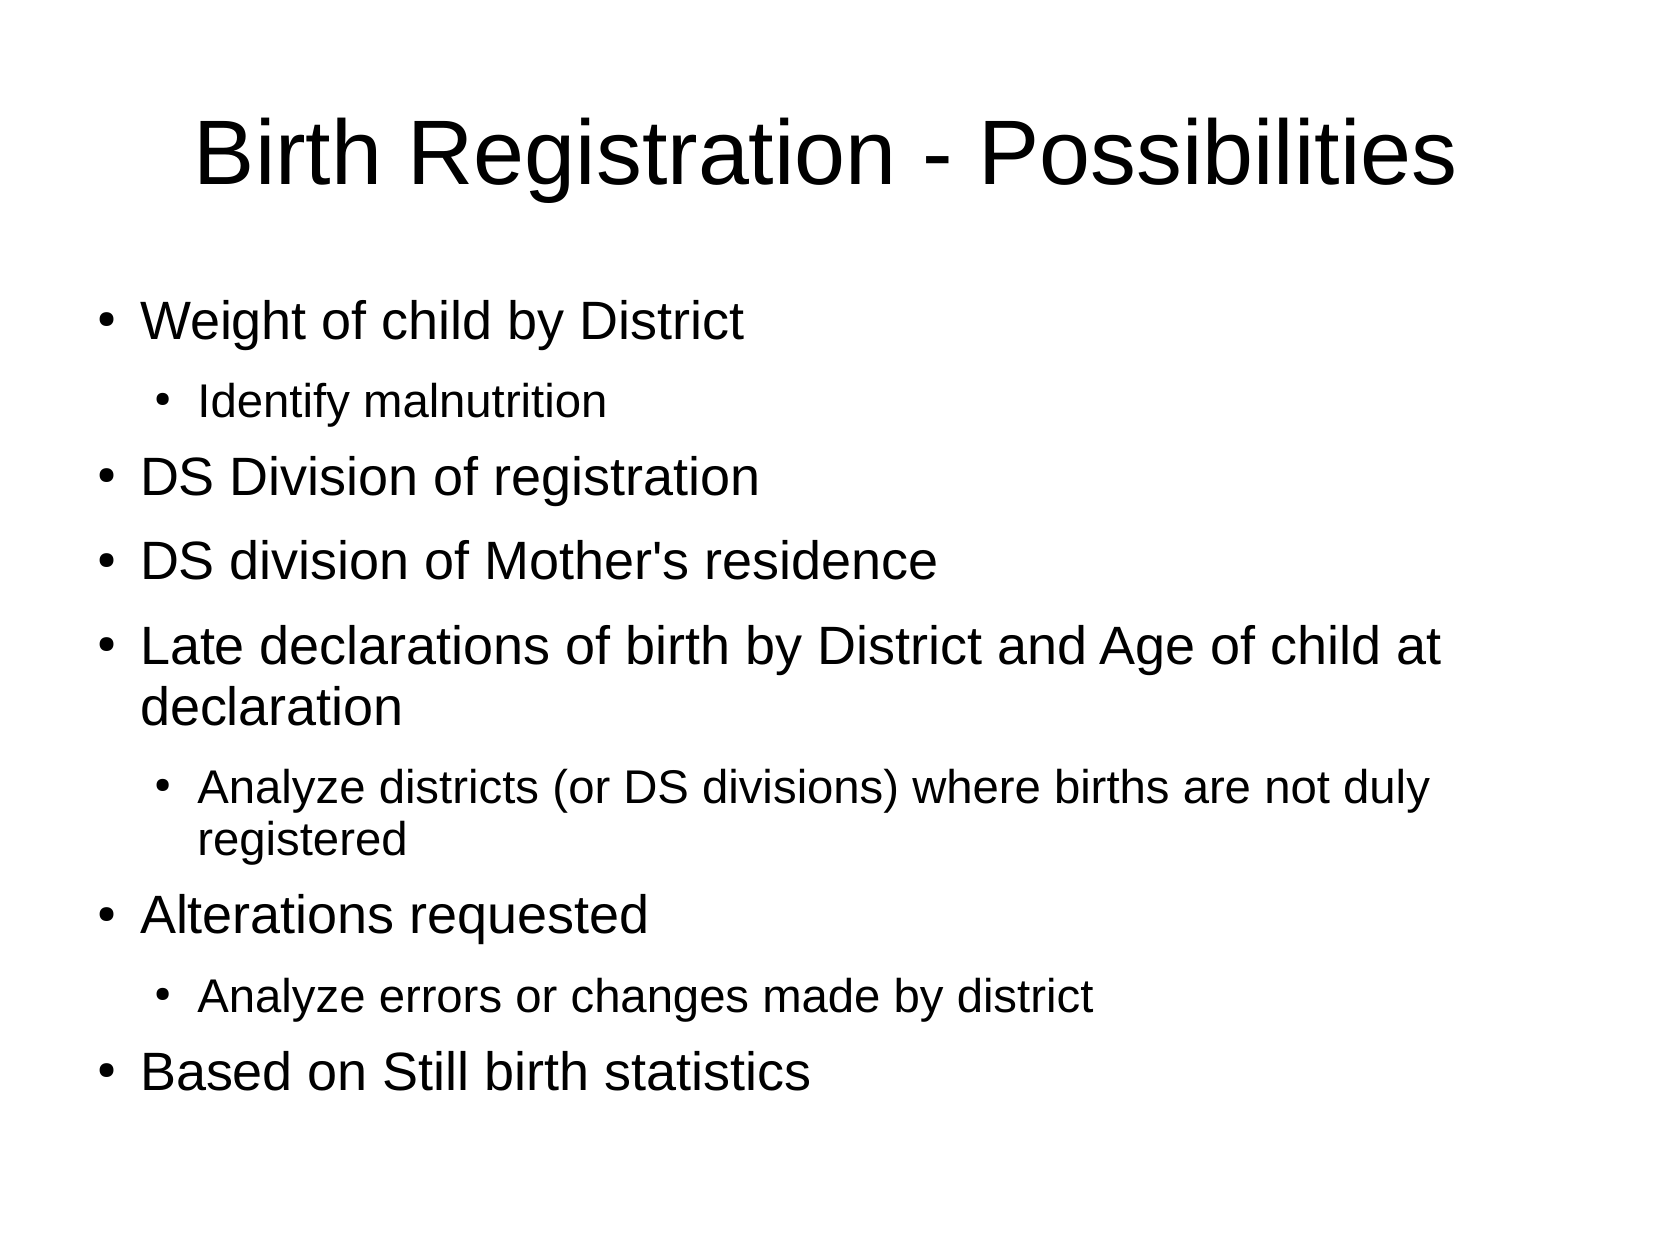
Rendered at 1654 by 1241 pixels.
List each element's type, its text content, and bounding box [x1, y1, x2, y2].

title Birth Registration - Possibilities [82, 56, 1571, 250]
list Weight of child by District Identify malnutrition DS Division of registration DS division of Mother's residence Late declarations of birth by District and Age of child at declaration Analyze districts (or DS divisions) where births are not duly registered Alterations requested Analyze errors or changes made by district Based on Still birth statistics [82, 290, 1571, 1109]
